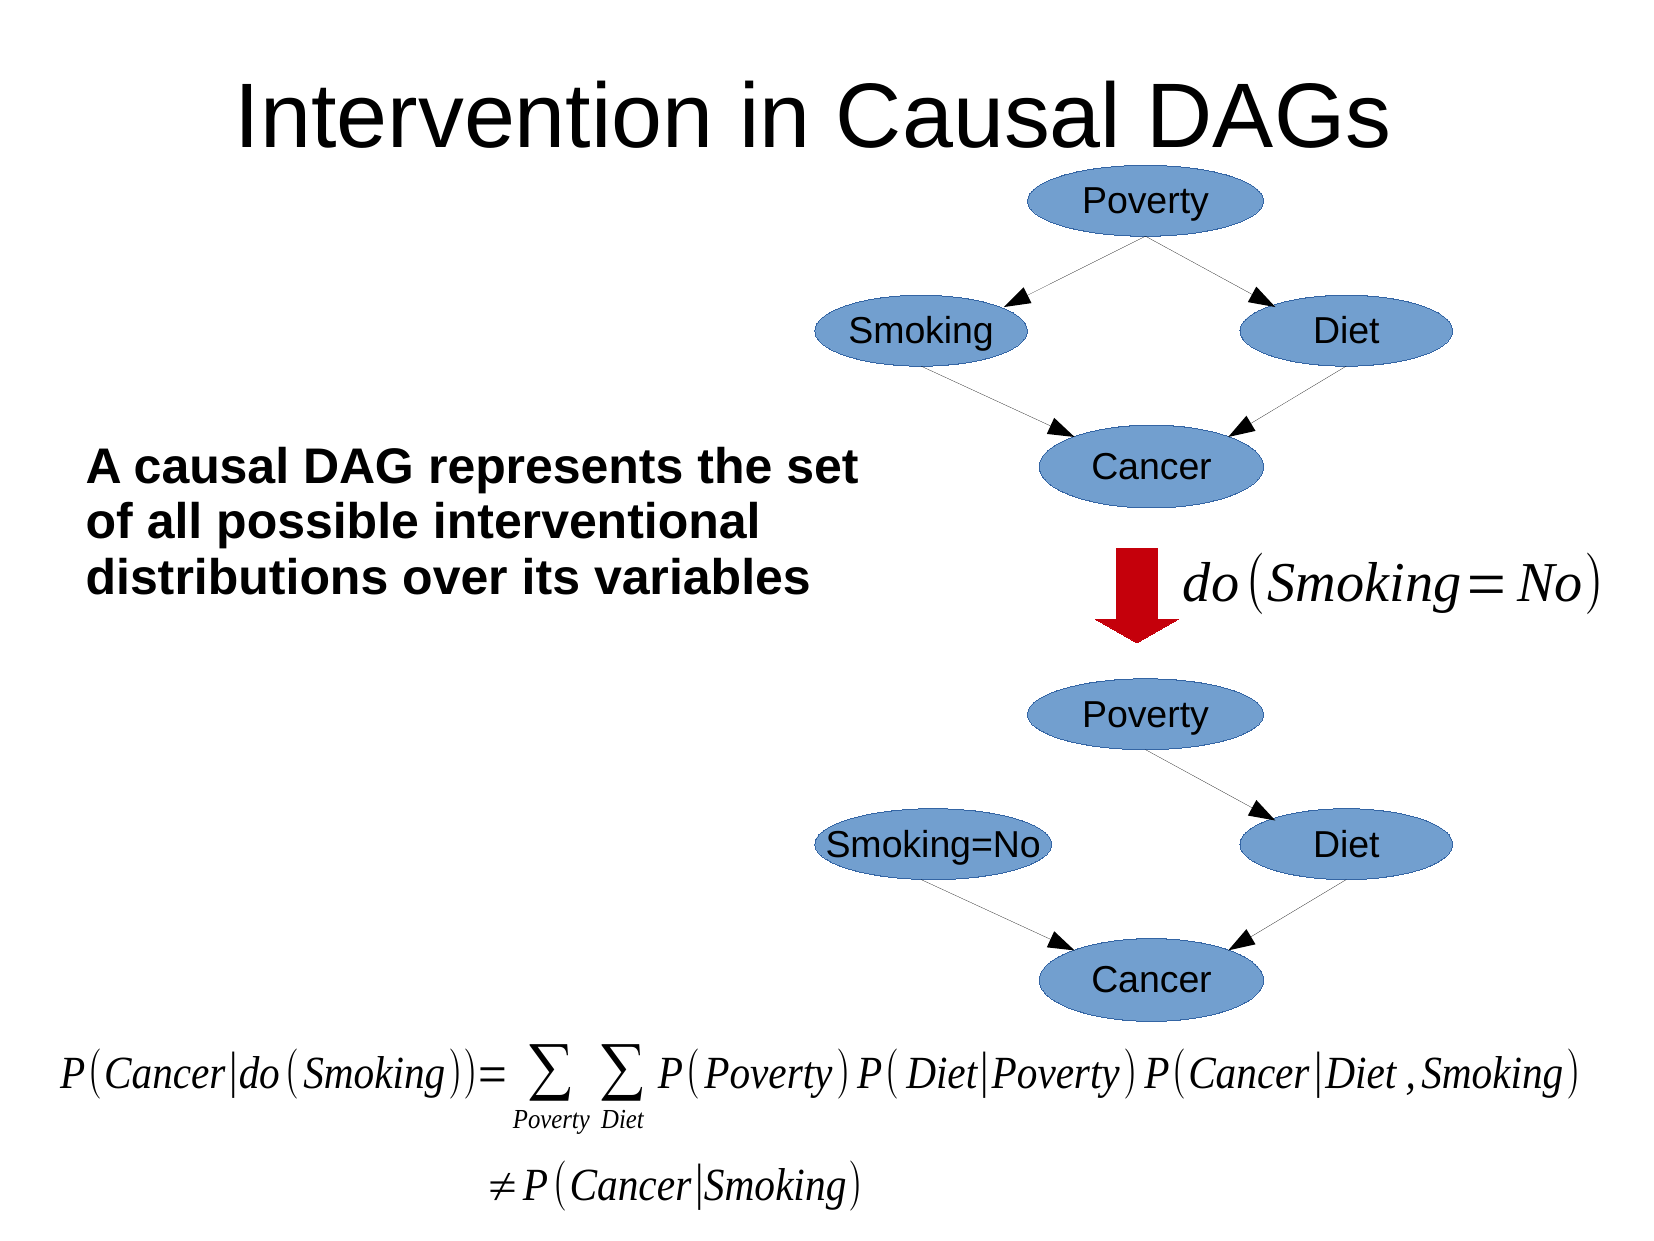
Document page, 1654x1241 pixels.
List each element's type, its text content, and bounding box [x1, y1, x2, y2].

text_box Cancer [1039, 425, 1264, 508]
chart [47, 1039, 1591, 1134]
chart [476, 1157, 875, 1213]
text_box Diet [1239, 808, 1453, 880]
text_box Smoking=No [814, 808, 1052, 880]
chart [1168, 548, 1619, 617]
text_box Diet [1239, 295, 1453, 367]
text_box A causal DAG represents the set of all possible interventional distributions over its variables [70, 430, 934, 615]
text_box [1095, 548, 1179, 643]
text_box Poverty [1027, 165, 1264, 237]
title Intervention in Causal DAGs [82, 11, 1571, 219]
text_box Cancer [1039, 938, 1264, 1022]
text_box Poverty [1027, 678, 1264, 750]
text_box Smoking [814, 295, 1028, 367]
